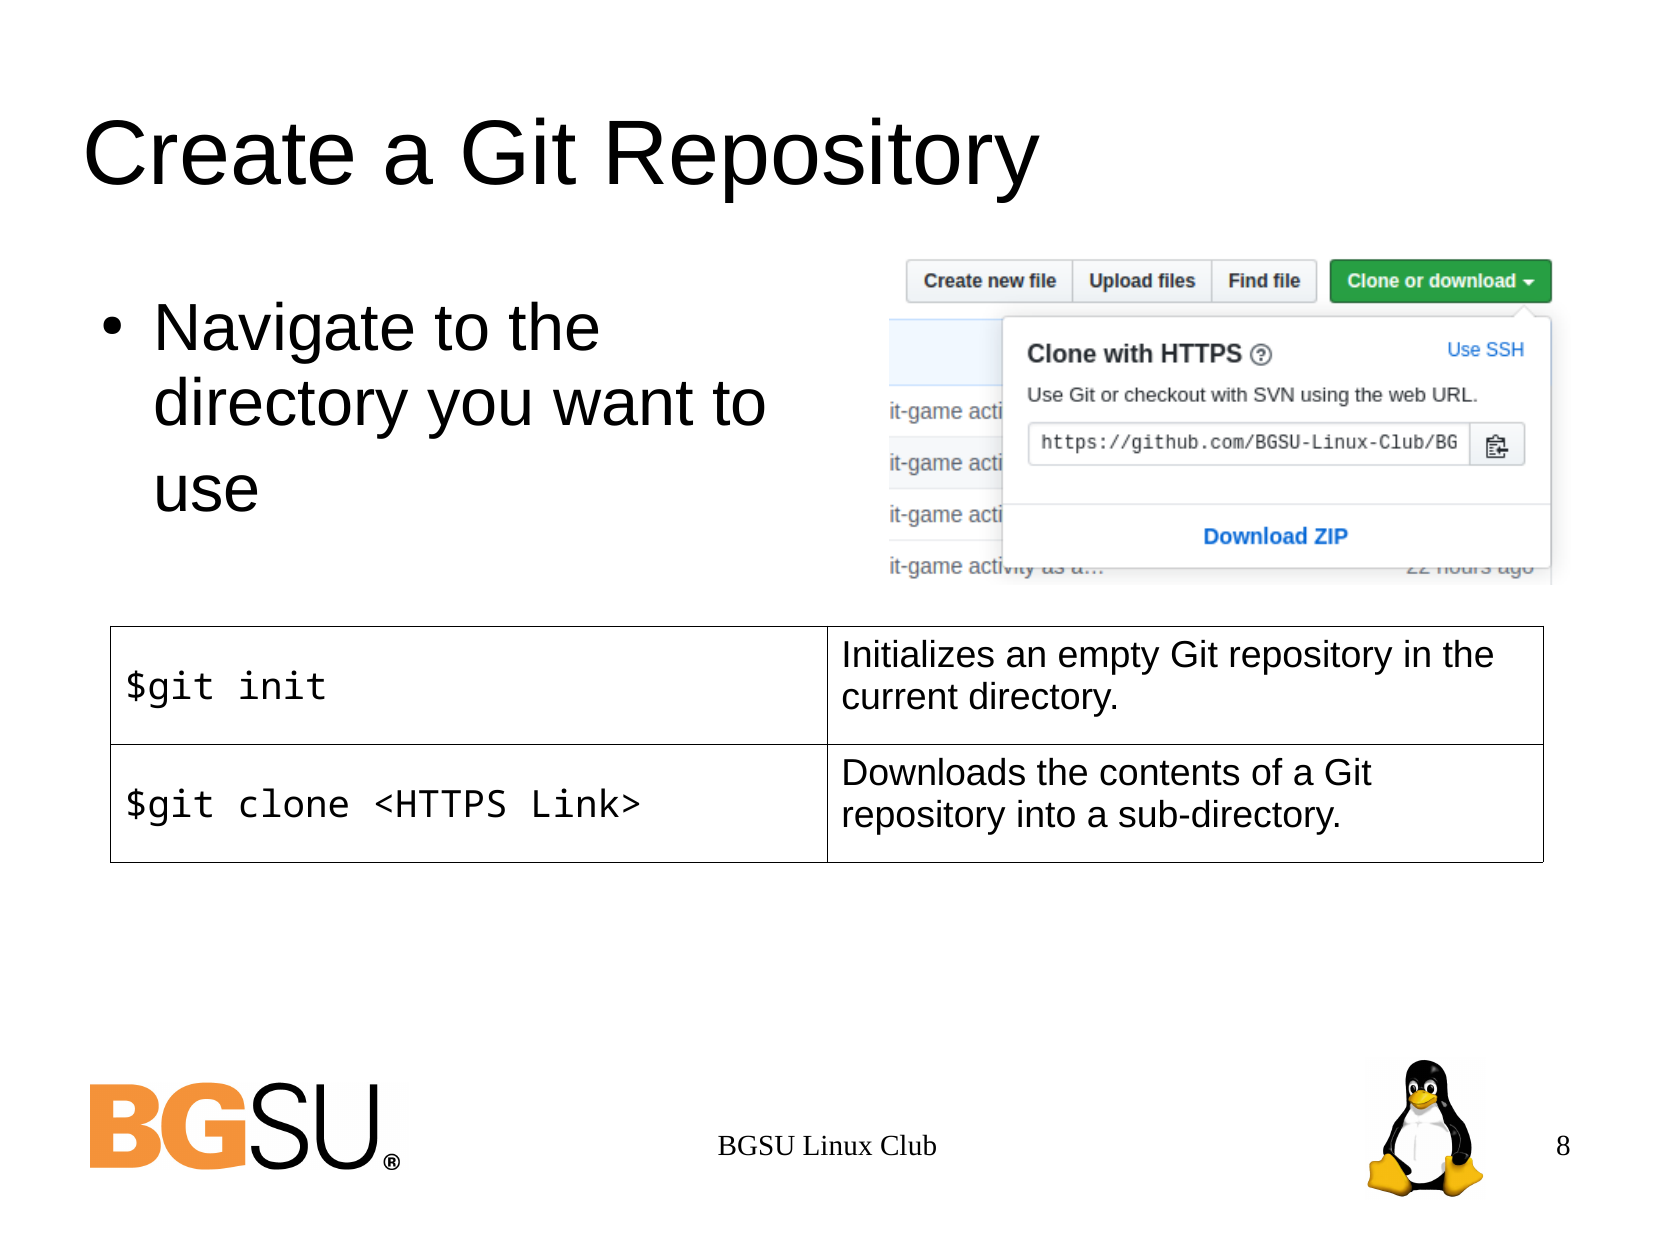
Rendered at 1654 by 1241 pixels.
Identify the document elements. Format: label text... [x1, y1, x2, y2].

table_cell Downloads the contents of a Git repository into a sub-directory. [828, 745, 1543, 862]
title Create a Git Repository [82, 49, 1571, 257]
table_header $git init [111, 627, 827, 744]
picture [889, 247, 1571, 586]
list Navigate to the directory you want to use [82, 290, 871, 1010]
picture [90, 1082, 409, 1171]
table_cell $git clone <HTTPS Link> [111, 745, 827, 862]
table_header Initializes an empty Git repository in the current directory. [828, 627, 1543, 744]
picture [1365, 1057, 1486, 1201]
